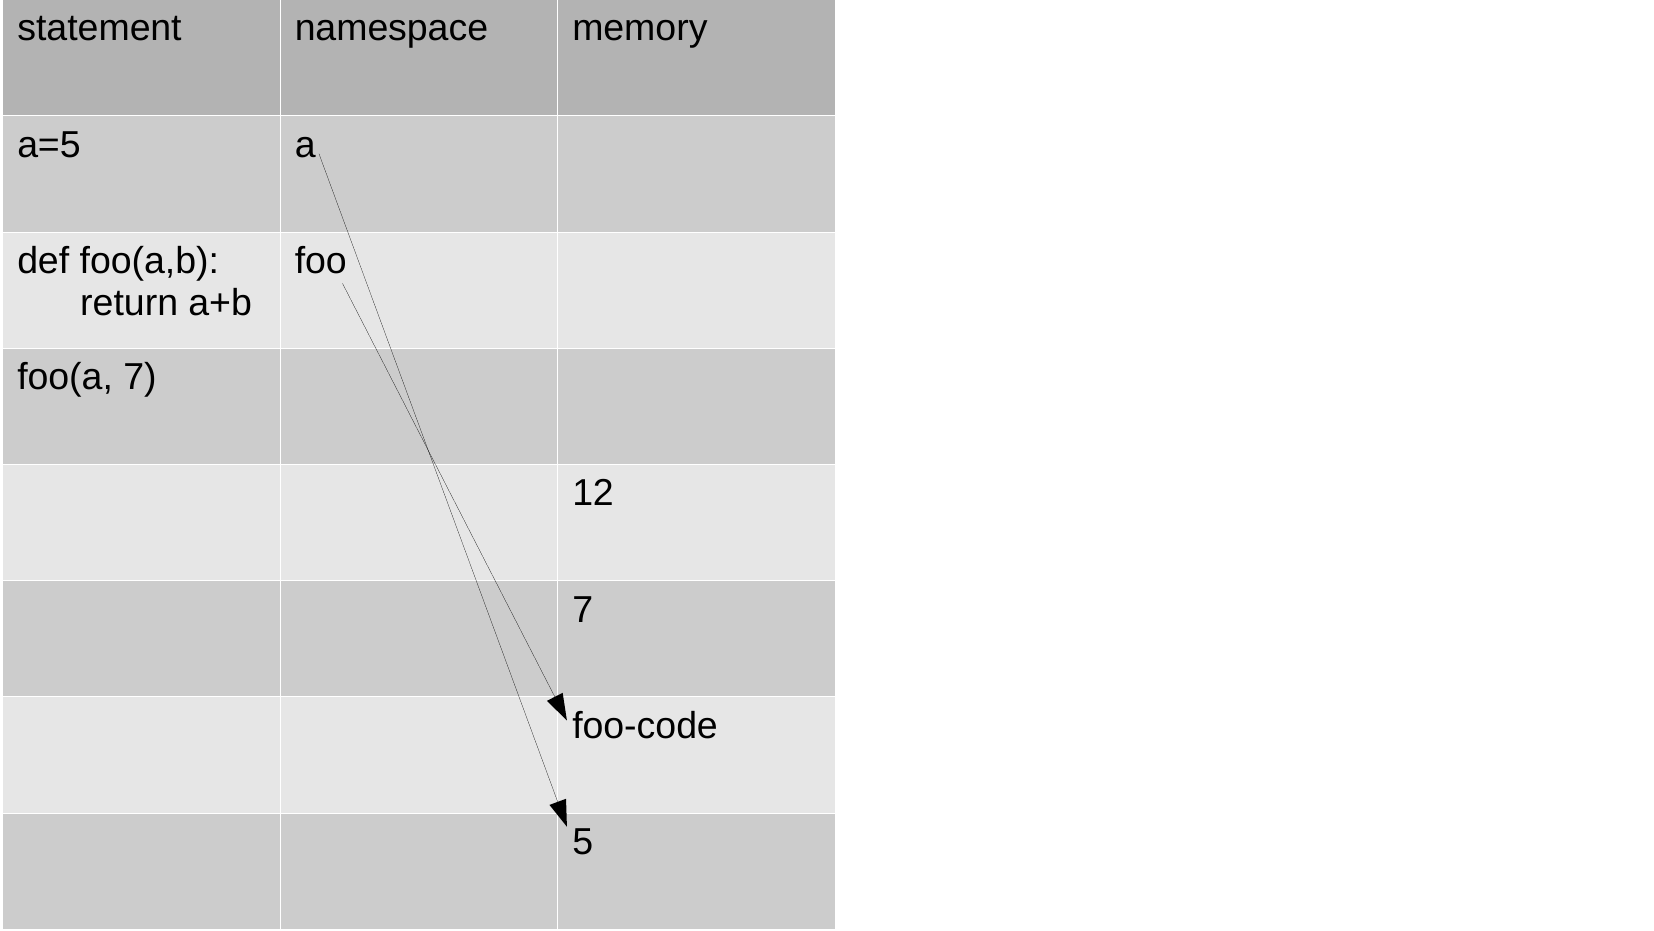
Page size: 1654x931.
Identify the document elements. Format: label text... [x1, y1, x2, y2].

table_cell [558, 233, 835, 348]
table_cell [496, 581, 557, 696]
table_header memory [558, 0, 835, 115]
table_cell a=5 [3, 116, 280, 232]
table_cell foo [281, 233, 390, 348]
table_cell [520, 697, 557, 796]
table_cell [392, 349, 557, 464]
table_cell 12 [558, 465, 835, 580]
table_cell [281, 581, 518, 696]
table_cell [558, 349, 835, 464]
table_cell [558, 116, 835, 232]
table_cell [477, 581, 553, 696]
table_cell [281, 814, 557, 929]
table_cell foo-code [558, 697, 835, 813]
table_cell 7 [558, 581, 835, 696]
table_cell def foo(a,b): return a+b [3, 233, 280, 348]
table_cell [437, 465, 557, 580]
table_cell 5 [558, 814, 835, 929]
table_header namespace [281, 0, 557, 115]
table_cell [3, 581, 280, 696]
table_cell [3, 465, 280, 580]
table_cell [3, 814, 280, 929]
table_cell [377, 349, 422, 436]
table_cell foo(a, 7) [3, 349, 280, 464]
table_cell [3, 697, 280, 813]
table_cell a [281, 116, 557, 232]
table_cell [281, 349, 432, 464]
table_cell [281, 465, 475, 580]
table_cell [281, 697, 557, 813]
table_cell [435, 466, 494, 580]
table_cell foo [349, 233, 557, 348]
table_header statement [3, 0, 280, 115]
